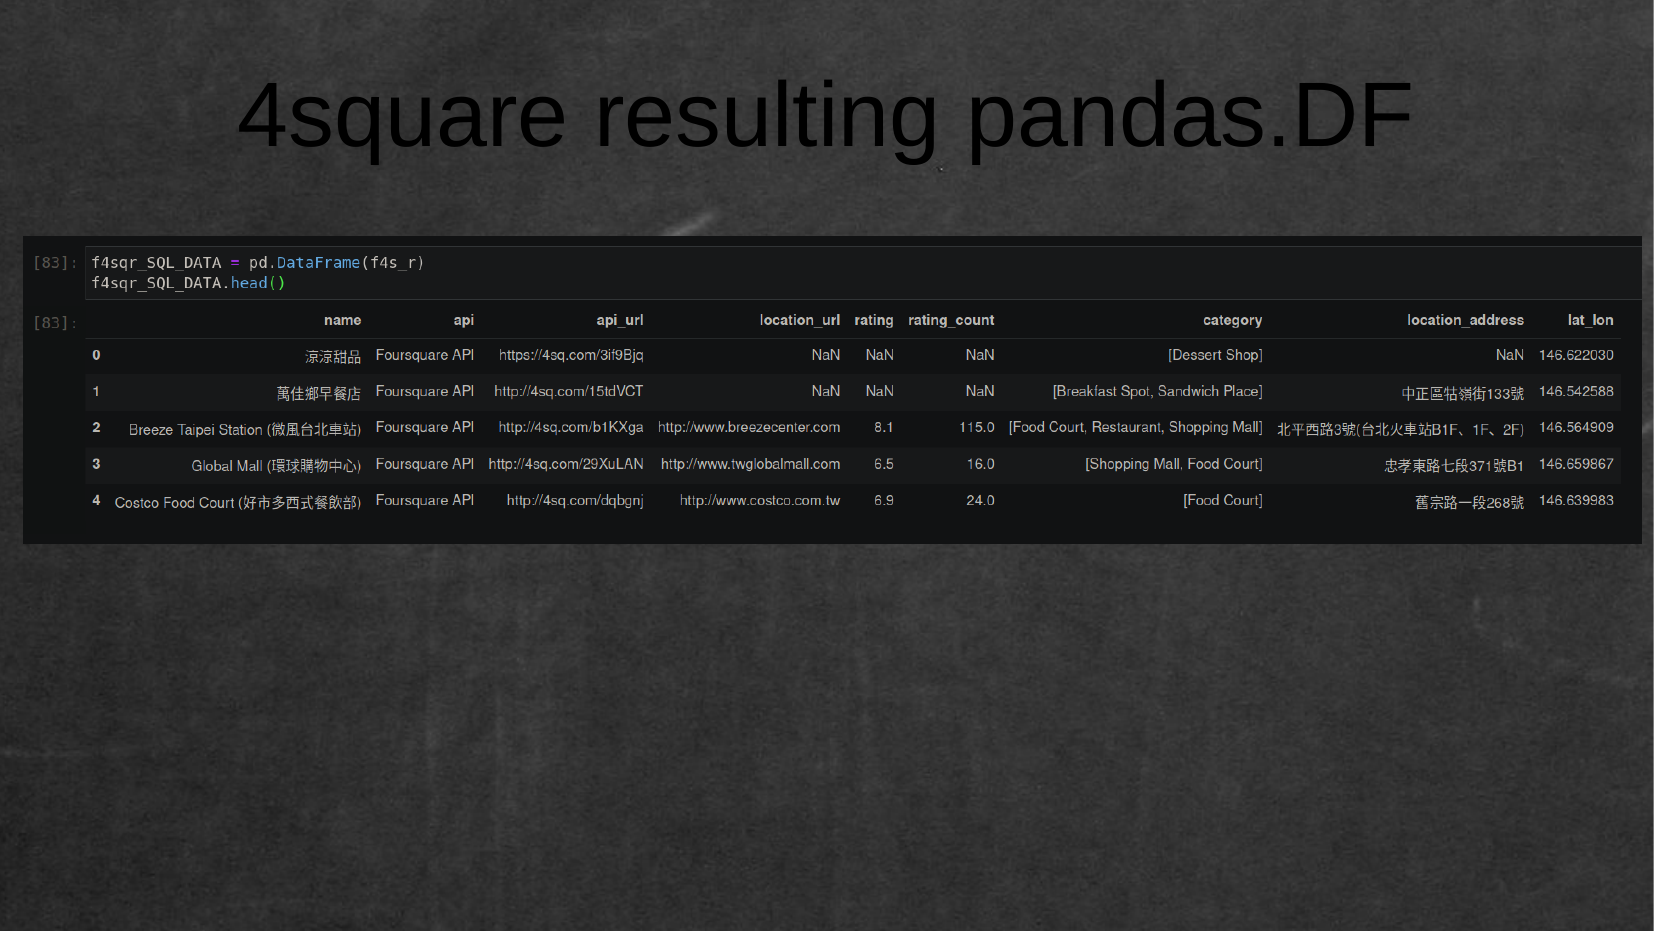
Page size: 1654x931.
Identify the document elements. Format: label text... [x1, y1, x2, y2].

picture [0, 0, 1654, 931]
title 4square resulting pandas.DF [82, 37, 1571, 193]
